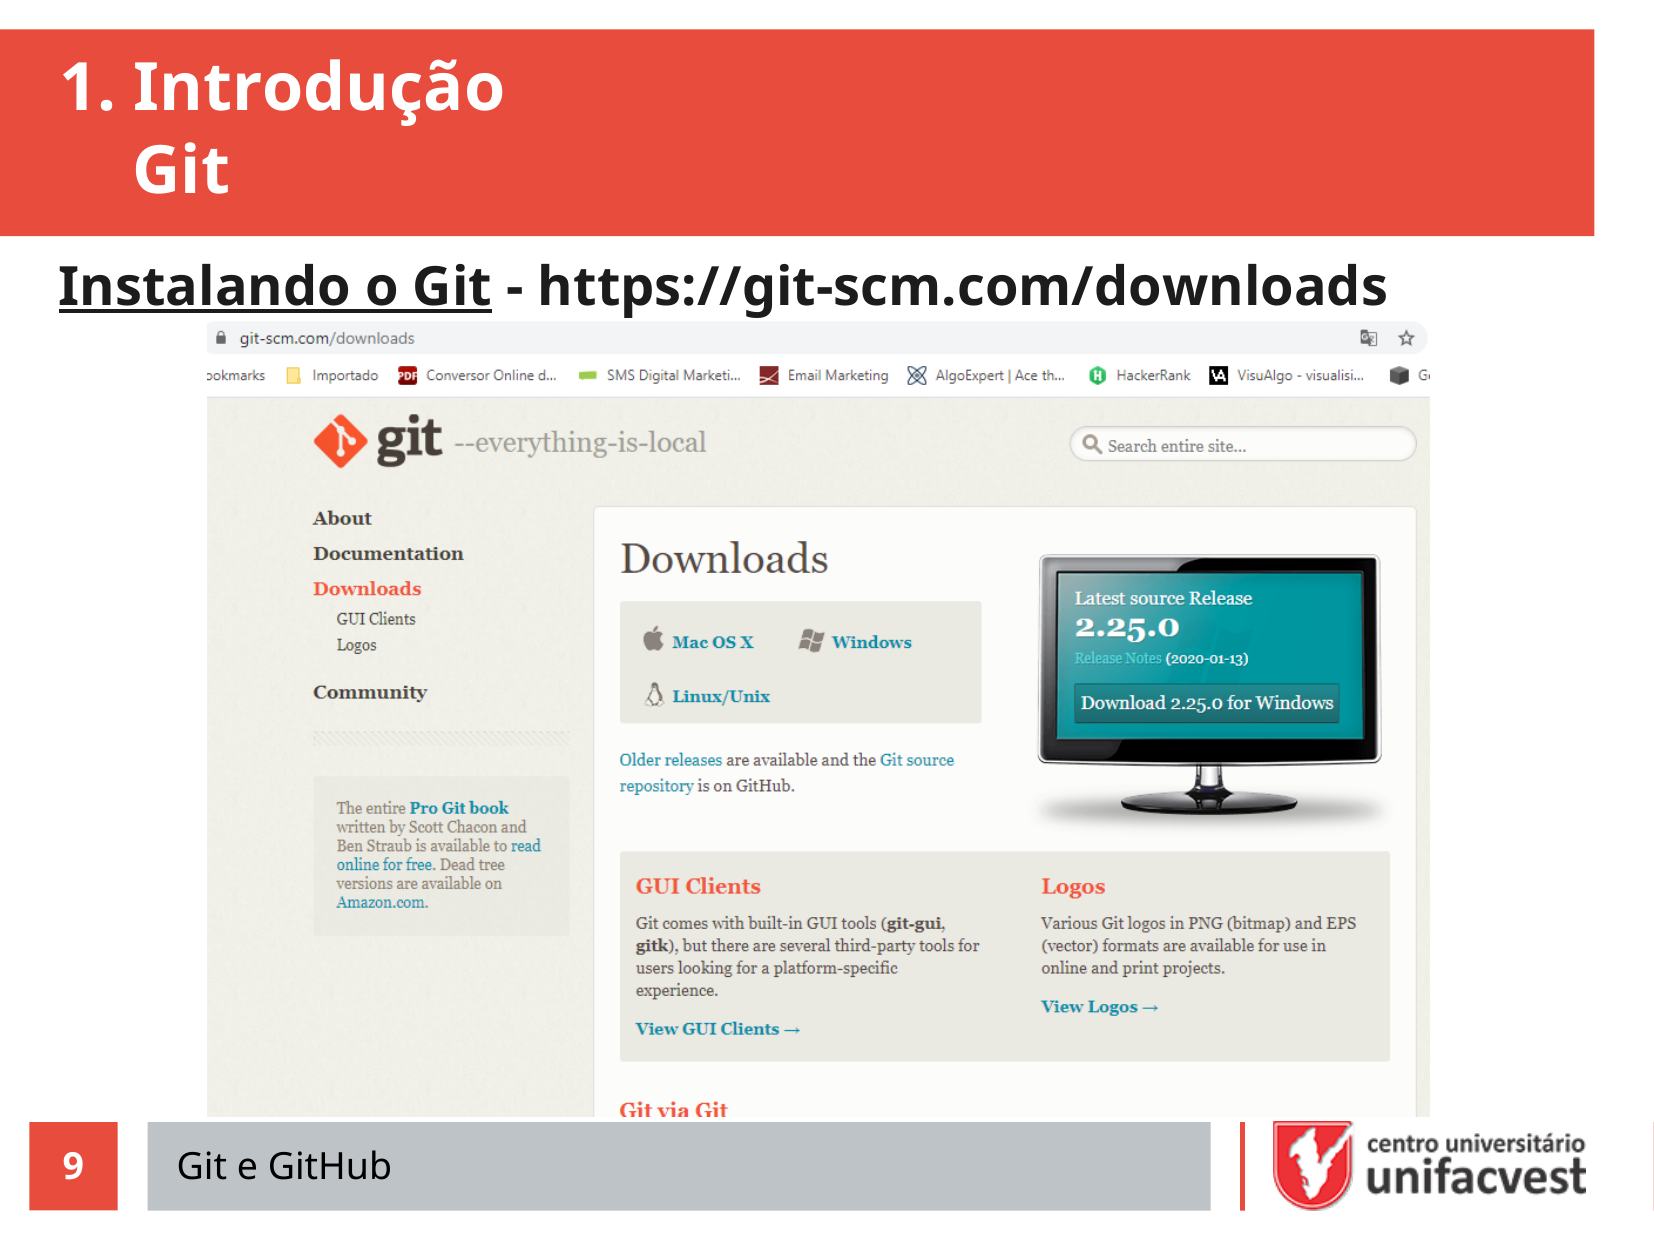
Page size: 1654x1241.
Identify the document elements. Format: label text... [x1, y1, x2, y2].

list Instalando o Git - https://git-scm.com/downloads [59, 248, 1566, 1093]
text_box Git e GitHub [161, 1132, 1212, 1196]
text_box [1245, 1120, 1654, 1212]
title 1. Introdução Git [59, 59, 1595, 207]
picture [1273, 1121, 1586, 1211]
picture [207, 318, 1430, 1117]
